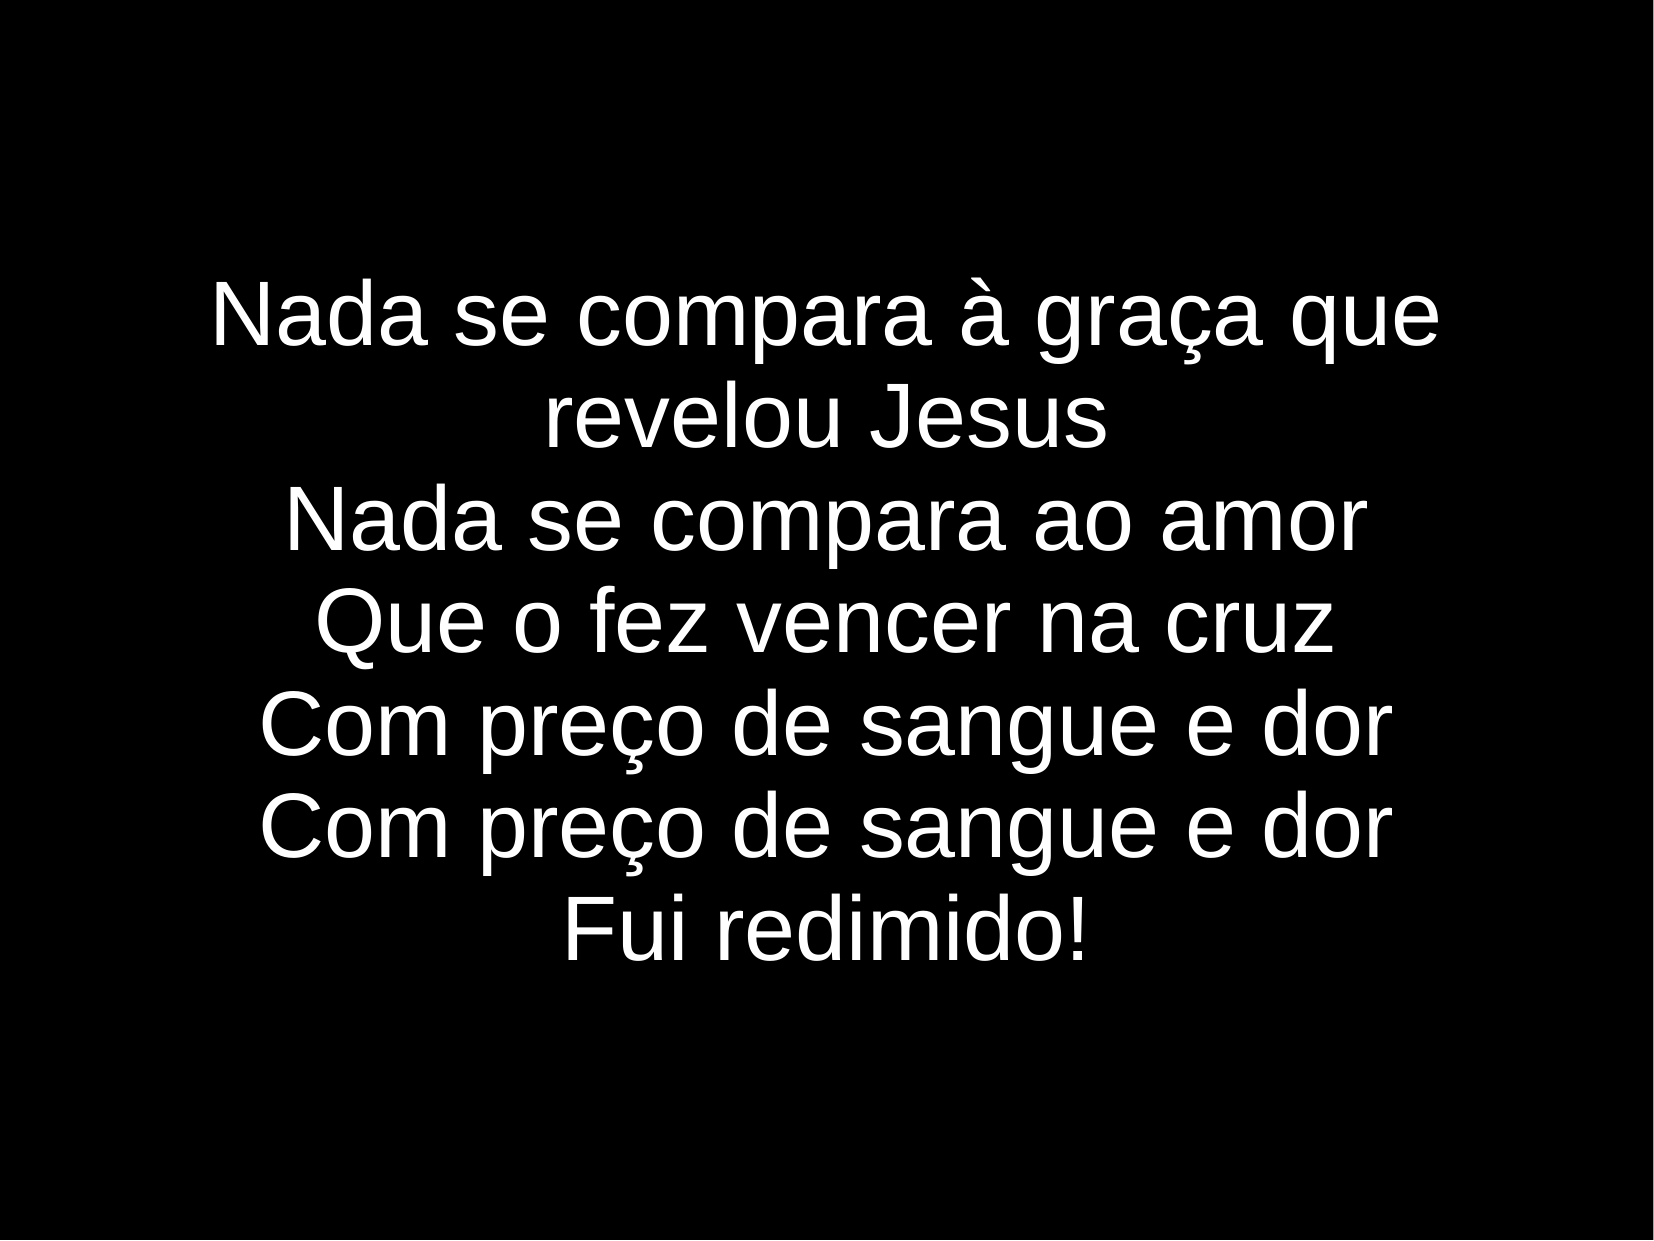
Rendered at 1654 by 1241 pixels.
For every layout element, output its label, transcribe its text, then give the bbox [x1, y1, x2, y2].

subtitle Nada se compara à graça que revelou Jesus Nada se compara ao amor Que o fez vencer na cruz Com preço de sangue e dor Com preço de sangue e dor Fui redimido! [59, 49, 1595, 1193]
